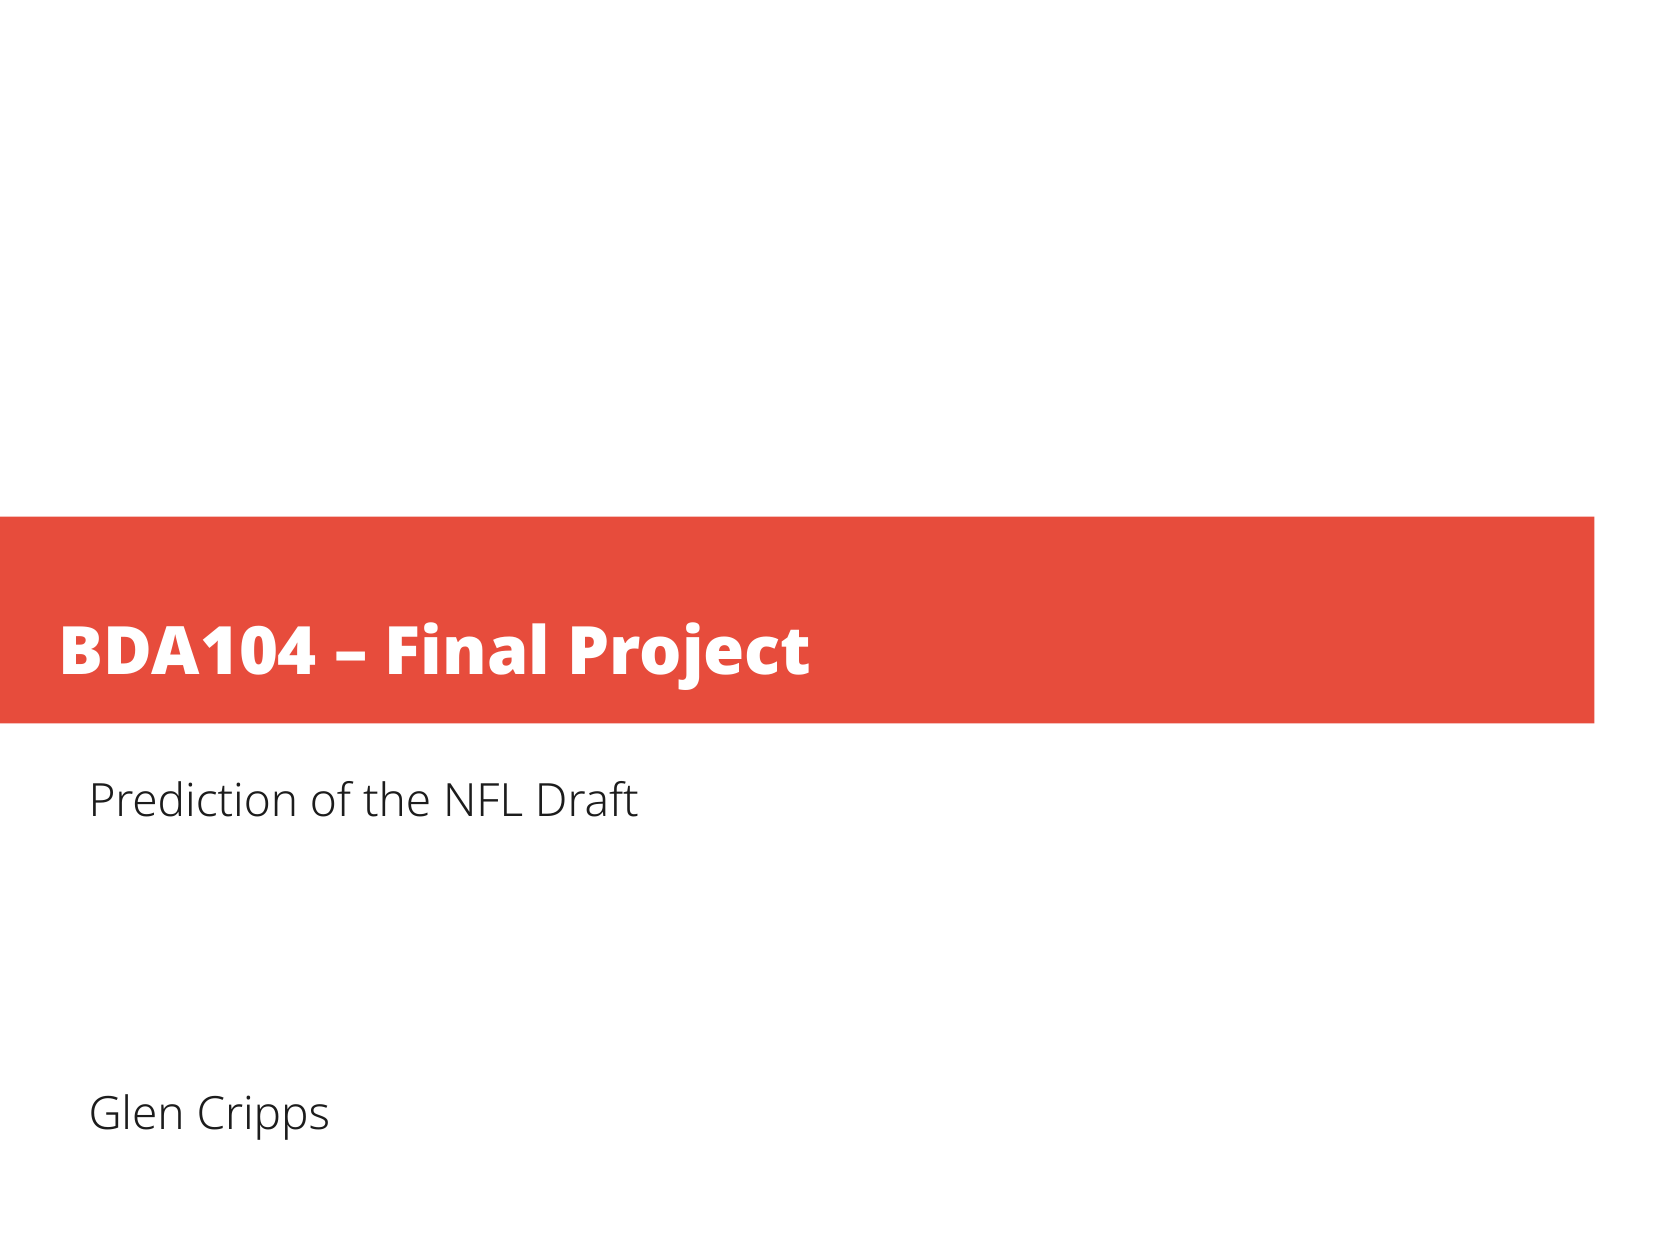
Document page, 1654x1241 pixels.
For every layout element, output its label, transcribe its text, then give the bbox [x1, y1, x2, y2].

title BDA104 – Final Project [59, 546, 1595, 694]
subtitle Prediction of the NFL Draft Glen Cripps [88, 767, 1595, 1182]
